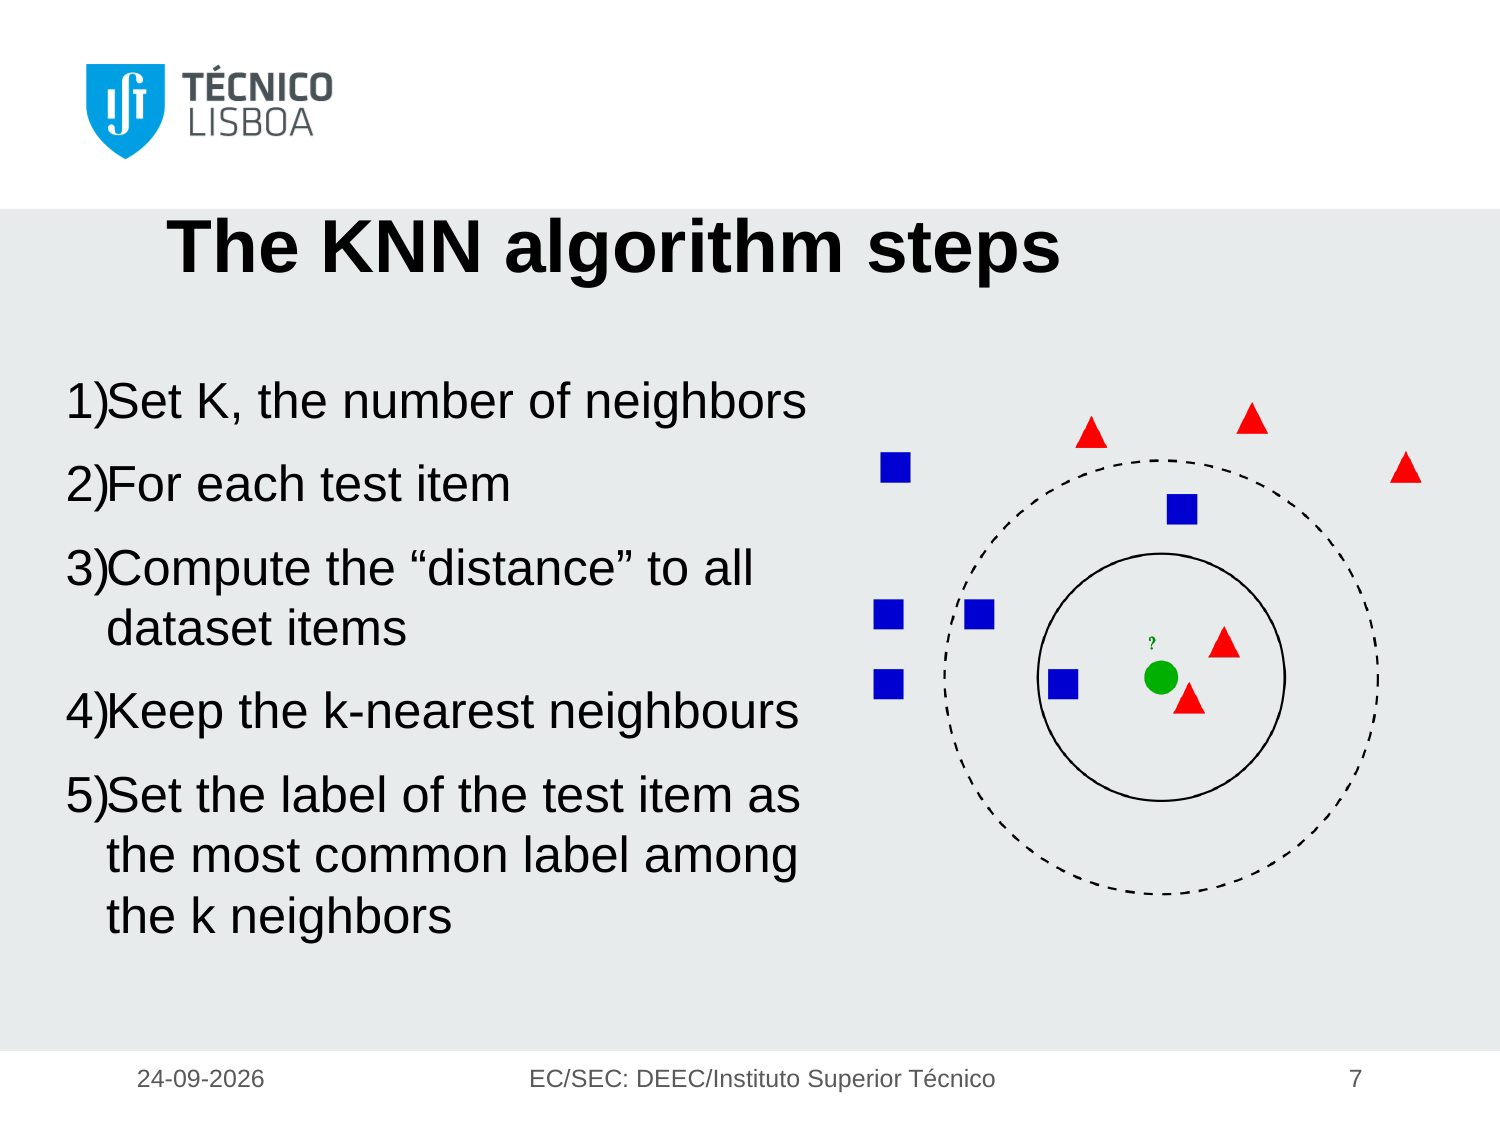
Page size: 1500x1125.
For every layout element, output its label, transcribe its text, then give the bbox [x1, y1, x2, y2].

slide_number 22-10-2020 [121, 1052, 425, 1103]
slide_number <number> [1077, 1052, 1378, 1103]
title The KNN algorithm steps [151, 171, 1408, 314]
list Set K, the number of neighbors For each test item Compute the “distance” to all dataset items Keep the k-nearest neighbours Set the label of the test item as the most common label among the k neighbors [52, 367, 822, 1030]
footer EC/SEC: DEEC/Instituto Superior Técnico [512, 1052, 1021, 1103]
picture [0, 0, 1500, 1125]
